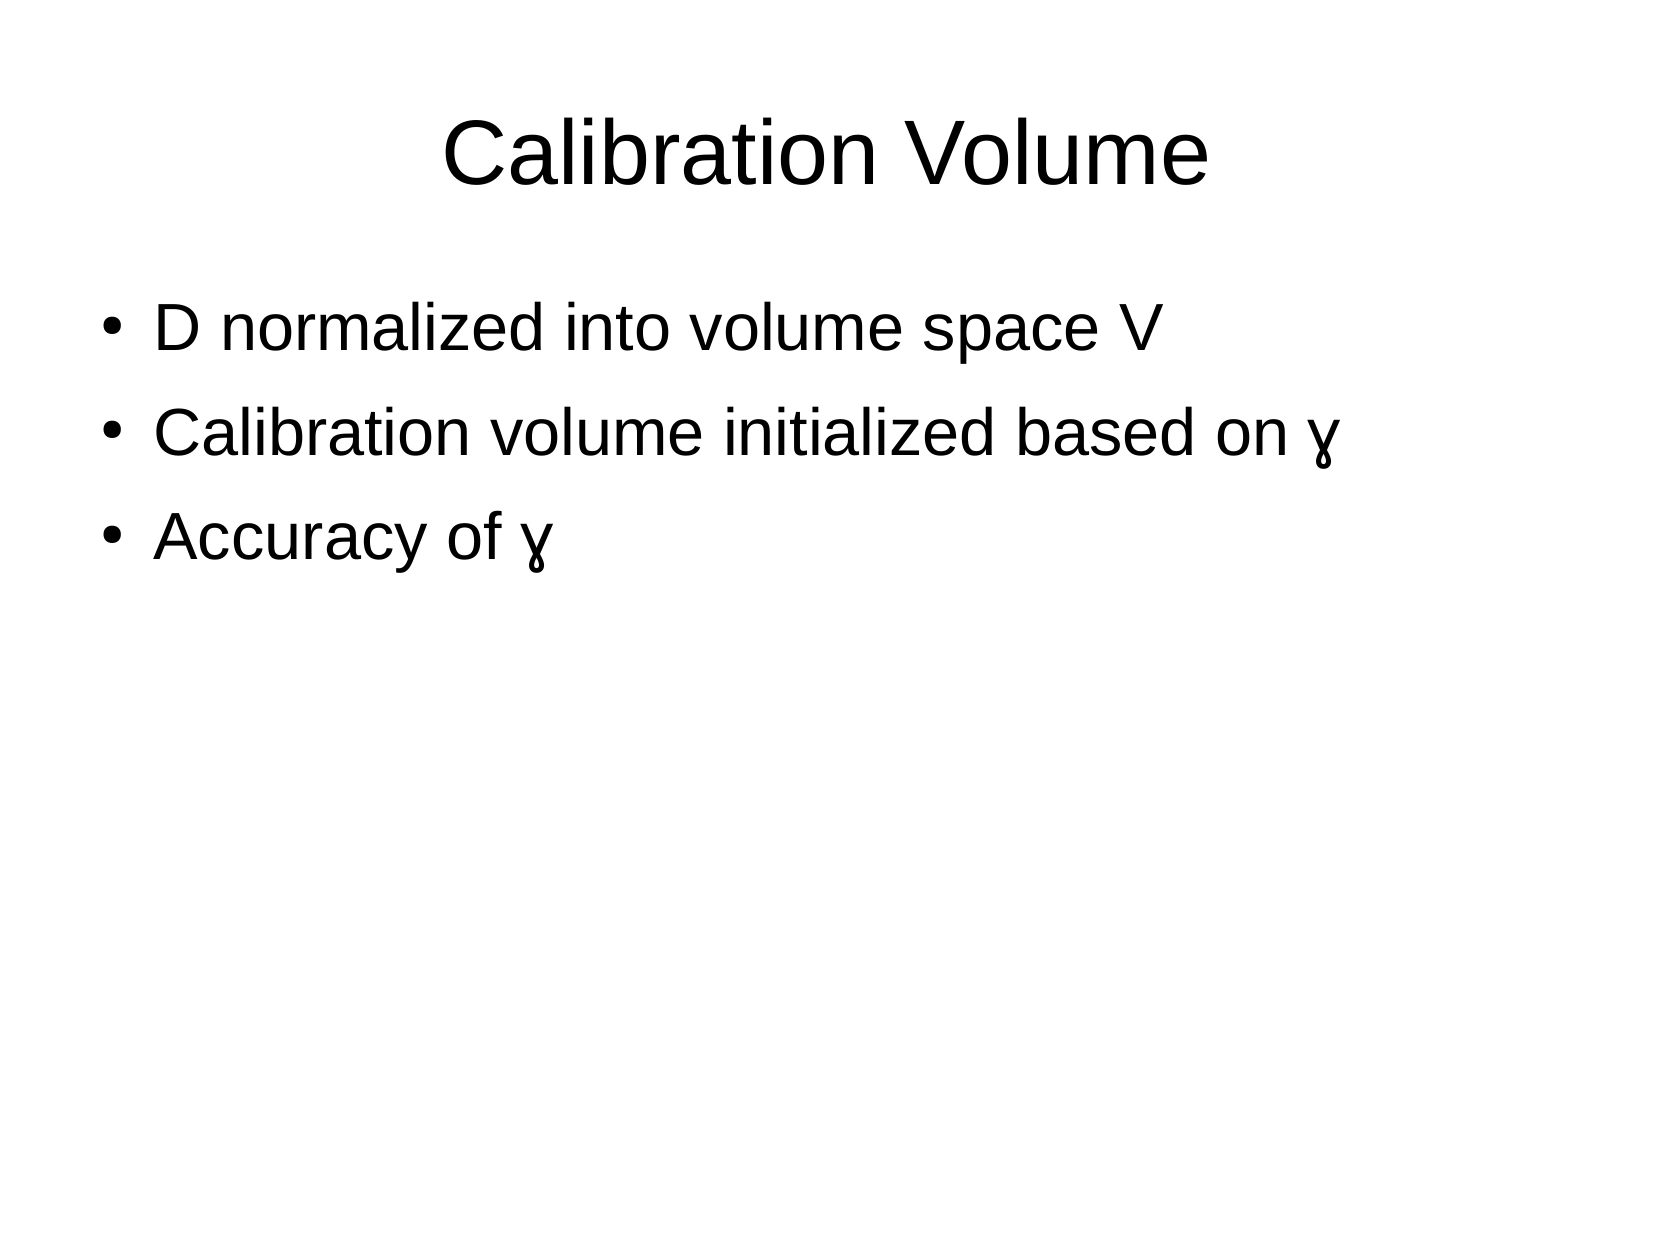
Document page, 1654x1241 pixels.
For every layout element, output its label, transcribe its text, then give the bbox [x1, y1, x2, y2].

title Calibration Volume [82, 49, 1571, 257]
list D normalized into volume space V Calibration volume initialized based on ɣ Accuracy of ɣ [82, 290, 1571, 1010]
